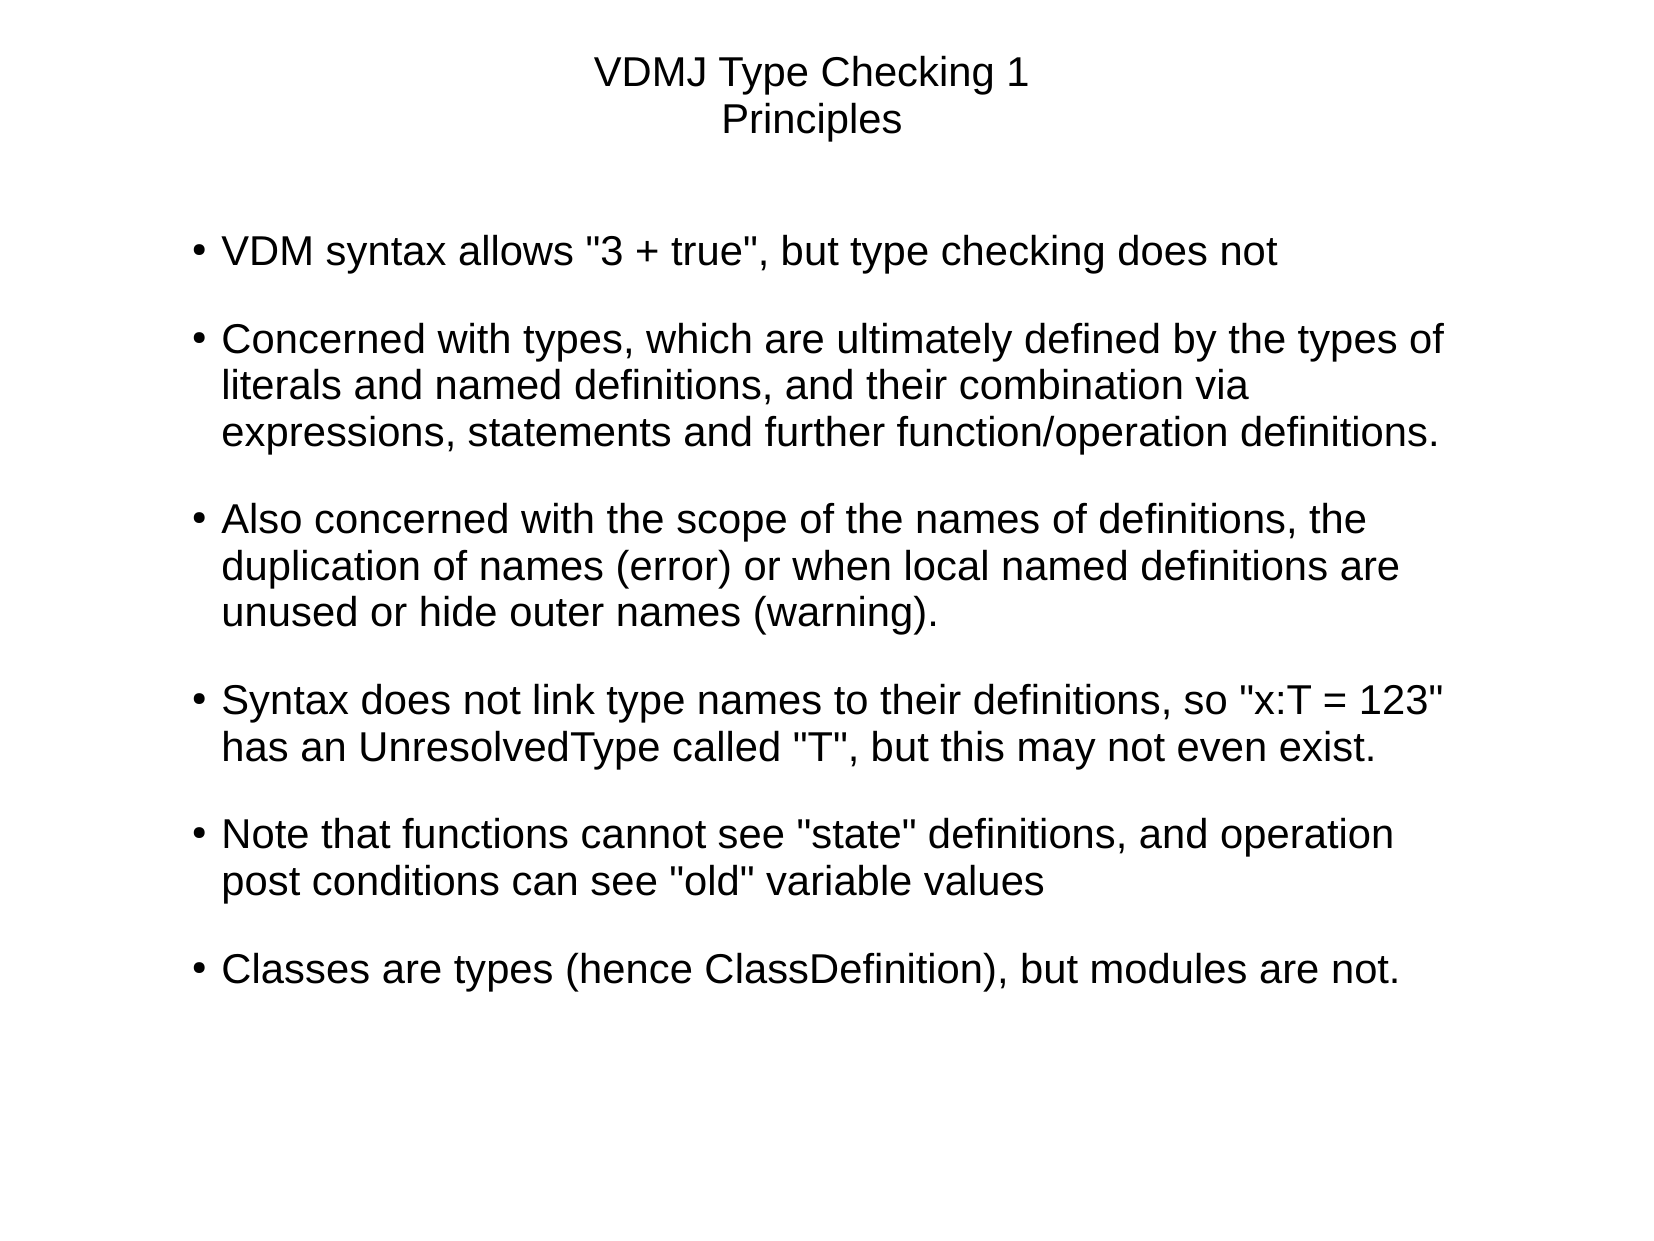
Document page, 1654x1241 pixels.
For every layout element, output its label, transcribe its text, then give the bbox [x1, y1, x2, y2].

text_box VDMJ Type Checking 1 Principles [531, 41, 1093, 150]
text_box VDM syntax allows "3 + true", but type checking does not Concerned with types, which are ultimately defined by the types of literals and named definitions, and their combination via expressions, statements and further function/operation definitions. Also concerned with the scope of the names of definitions, the duplication of names (error) or when local named definitions are unused or hide outer names (warning). Syntax does not link type names to their definitions, so "x:T = 123" has an UnresolvedType called "T", but this may not even exist. Note that functions cannot see "state" definitions, and operation post conditions can see "old" variable values Classes are types (hence ClassDefinition), but modules are not. [177, 220, 1477, 1000]
